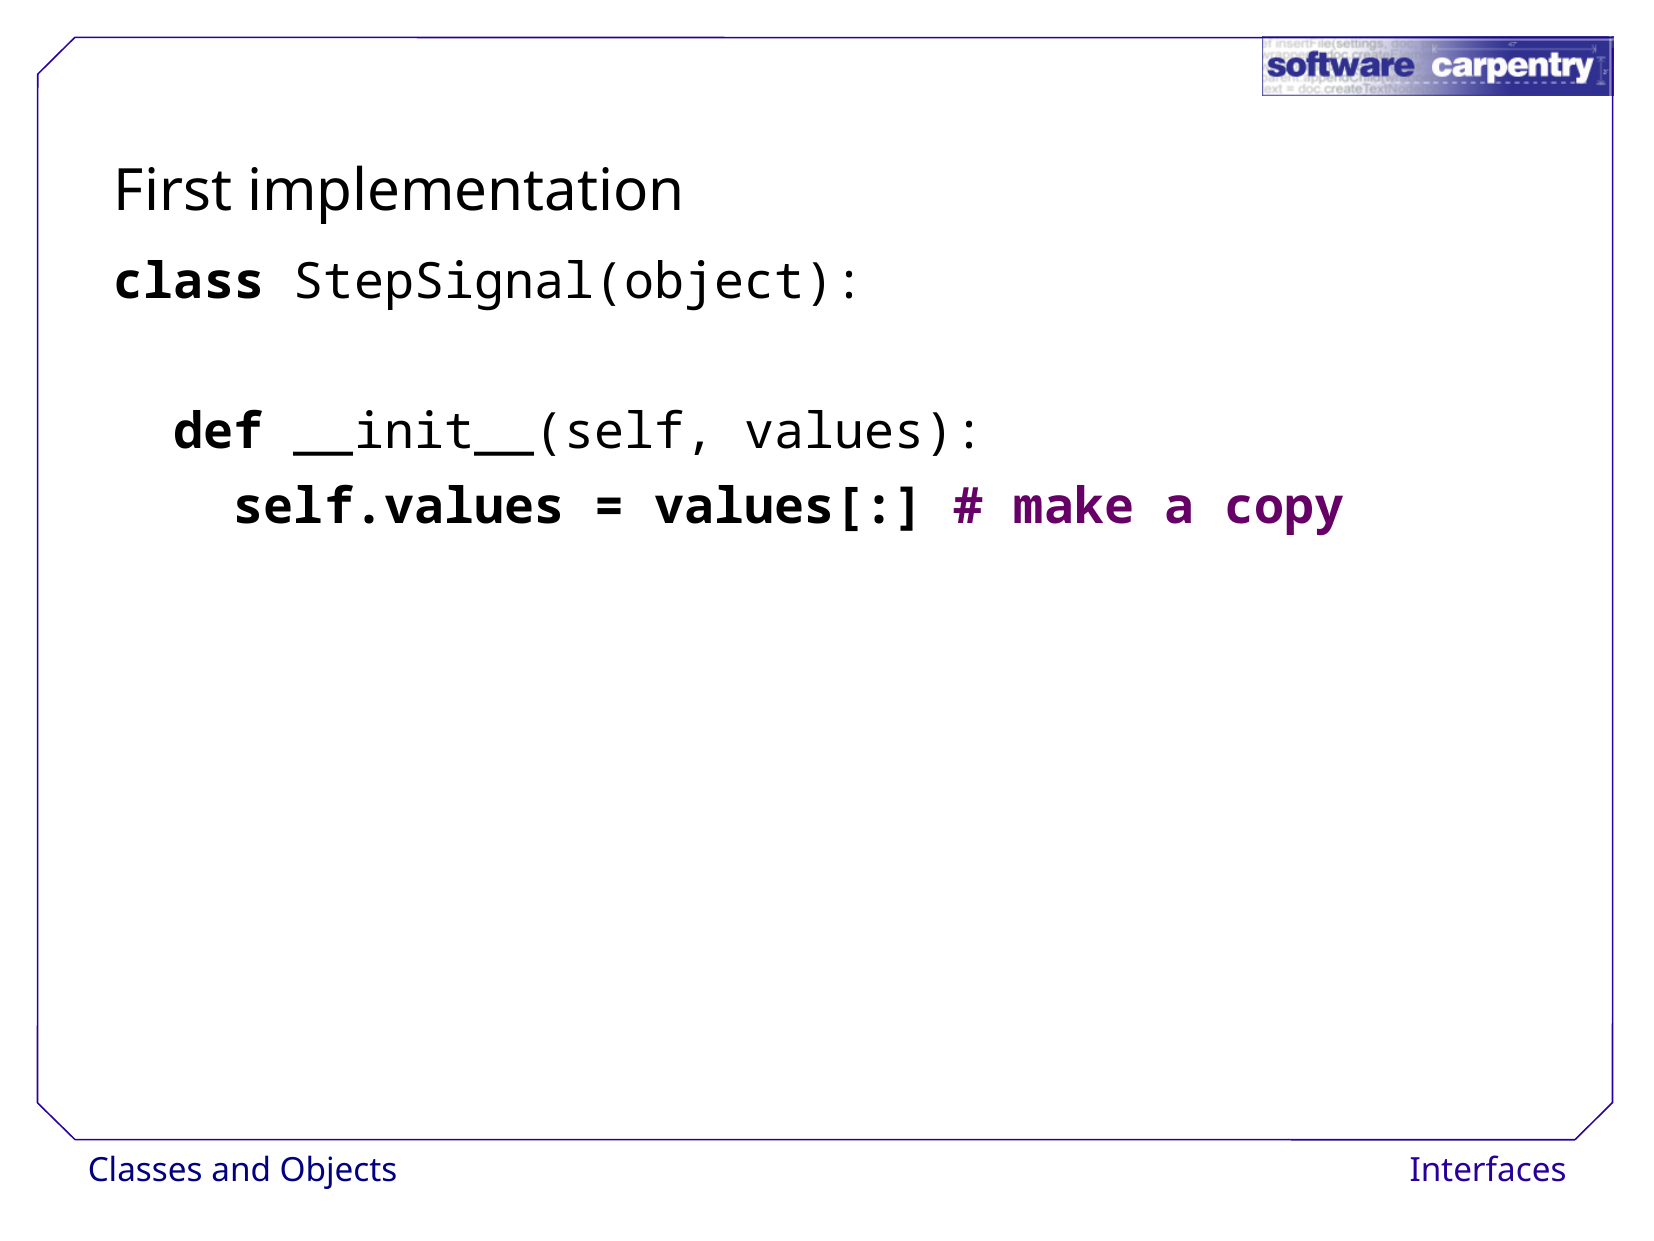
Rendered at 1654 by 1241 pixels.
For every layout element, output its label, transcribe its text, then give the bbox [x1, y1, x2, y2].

picture [1262, 36, 1614, 96]
text_box First implementation [99, 109, 1517, 225]
text_box class StepSignal(object): def __init__(self, values): self.values = values[:] # make a copy [99, 225, 1517, 542]
